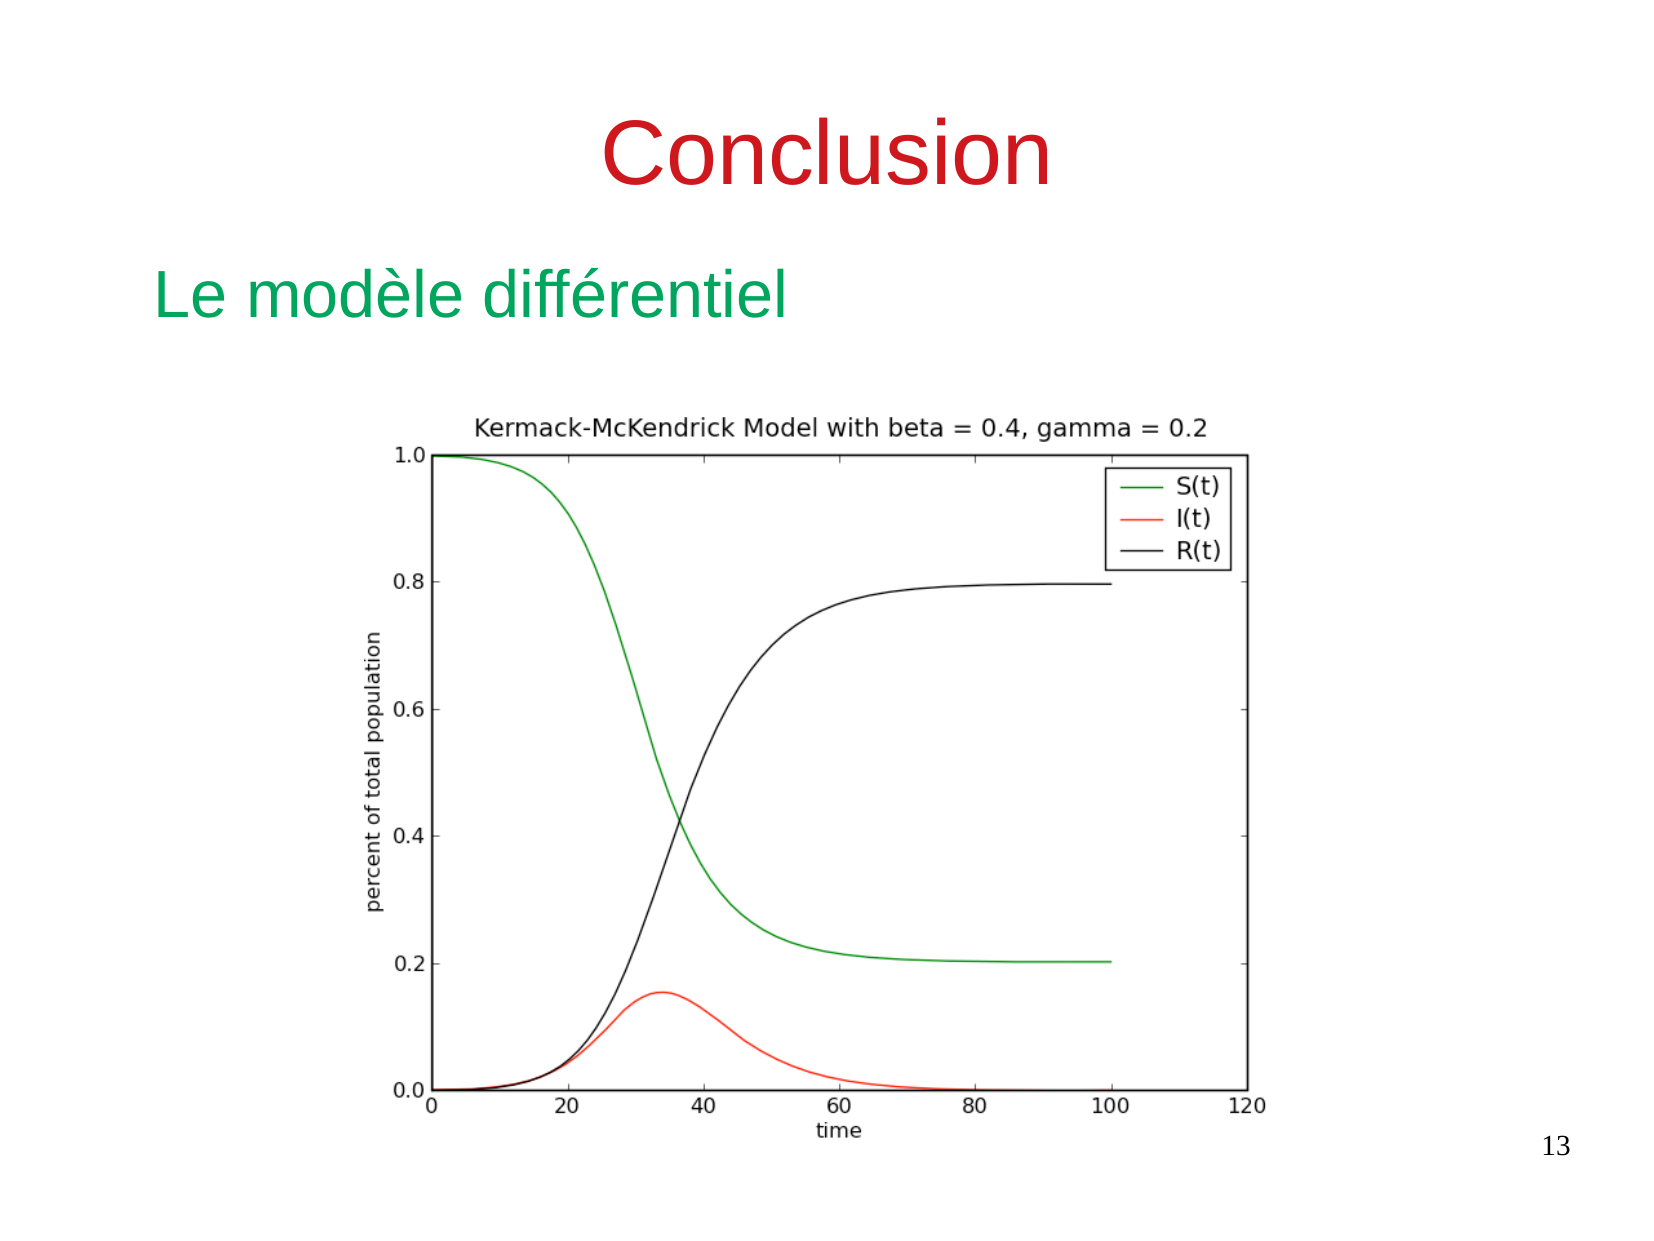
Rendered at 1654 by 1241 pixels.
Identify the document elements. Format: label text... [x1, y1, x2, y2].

title Conclusion [82, 49, 1572, 256]
picture [301, 376, 1353, 1170]
list Le modèle différentiel [82, 256, 1572, 976]
